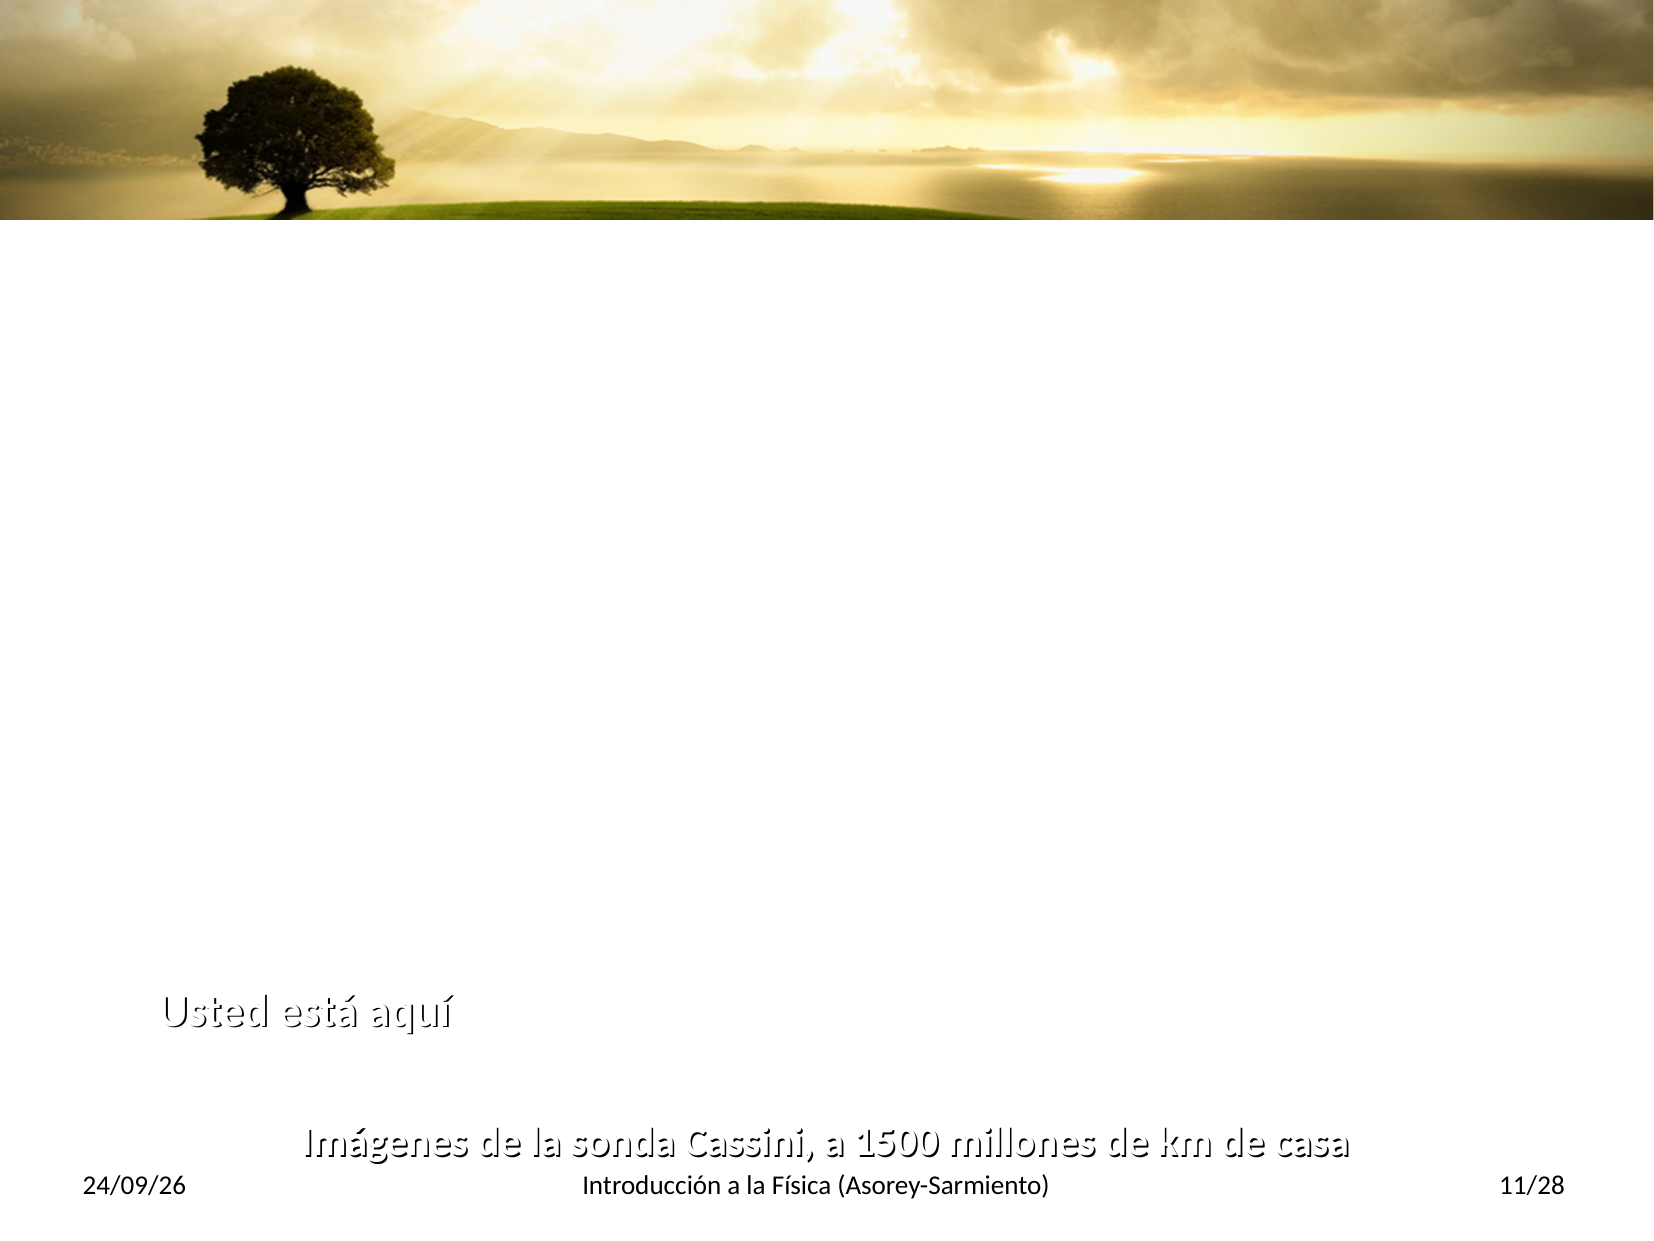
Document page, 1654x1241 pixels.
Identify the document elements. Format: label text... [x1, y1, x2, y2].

picture [0, 0, 1654, 1241]
title Usted está aquí [60, 949, 451, 1081]
title Imágenes de la sonda Cassini, a 1500 millones de km de casa [0, 1080, 1351, 1211]
